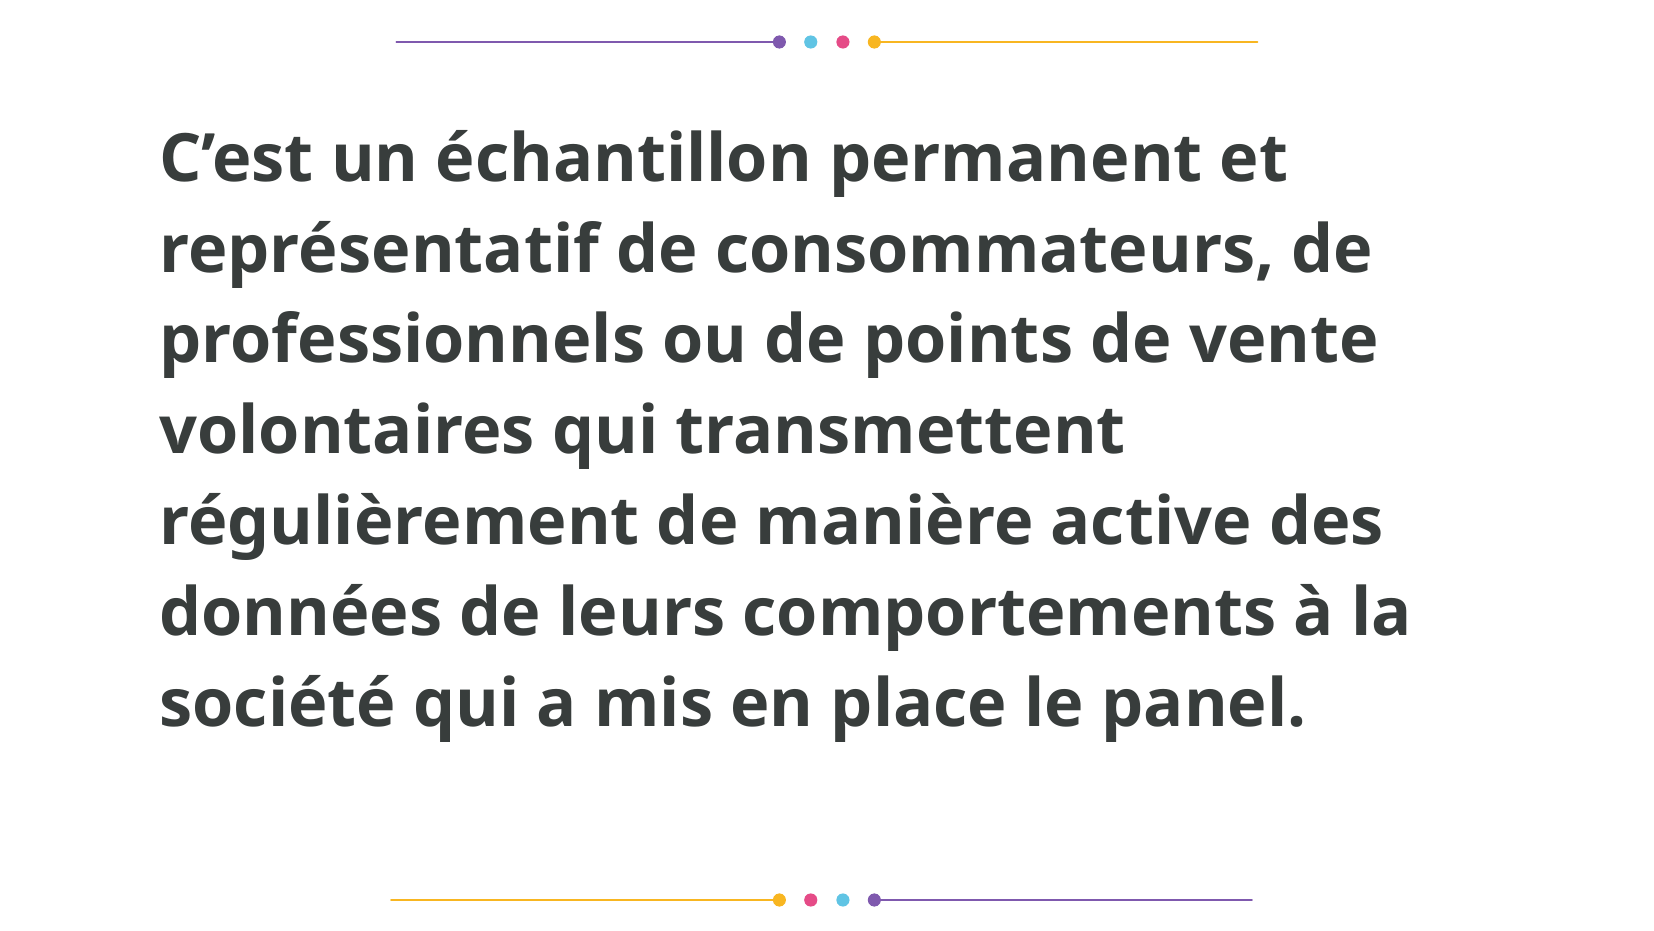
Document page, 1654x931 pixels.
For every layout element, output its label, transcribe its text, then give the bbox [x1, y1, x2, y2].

list C’est un échantillon permanent et représentatif de consommateurs, de professionnels ou de points de vente volontaires qui transmettent régulièrement de manière active des données de leurs comportements à la société qui a mis en place le panel. [88, 110, 1577, 886]
